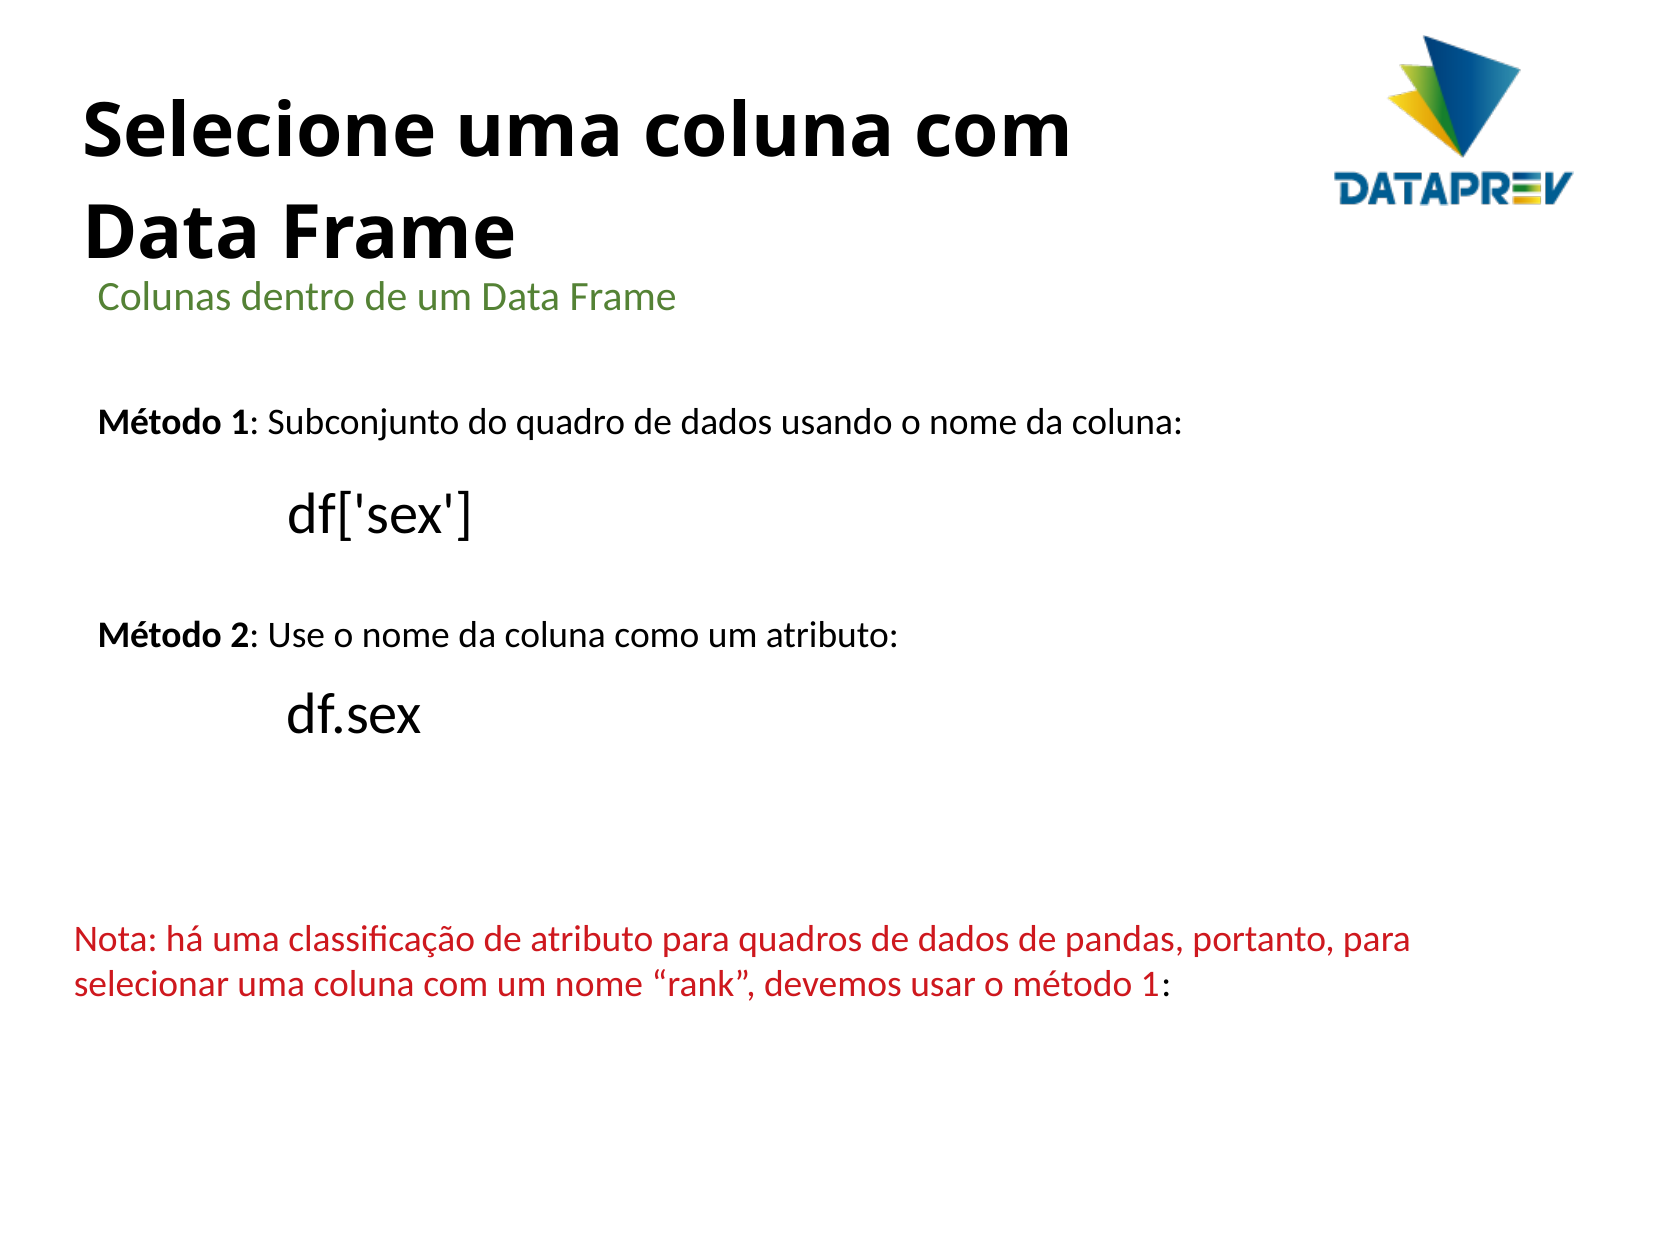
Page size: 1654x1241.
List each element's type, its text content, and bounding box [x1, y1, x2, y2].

picture [1334, 35, 1574, 206]
text_box Colunas dentro de um Data Frame [82, 271, 733, 329]
text_box Método 1: Subconjunto do quadro de dados usando o nome da coluna: [82, 389, 1548, 476]
text_box Nota: há uma classificação de atributo para quadros de dados de pandas, portanto, para selecionar uma coluna com um nome “rank”, devemos usar o método 1: [59, 906, 1524, 993]
text_box df['sex'] [259, 481, 488, 556]
title Selecione uma coluna com Data Frame [82, 84, 1252, 272]
text_box df.sex [272, 688, 438, 756]
text_box Método 2: Use o nome da coluna como um atributo: [82, 602, 1548, 688]
